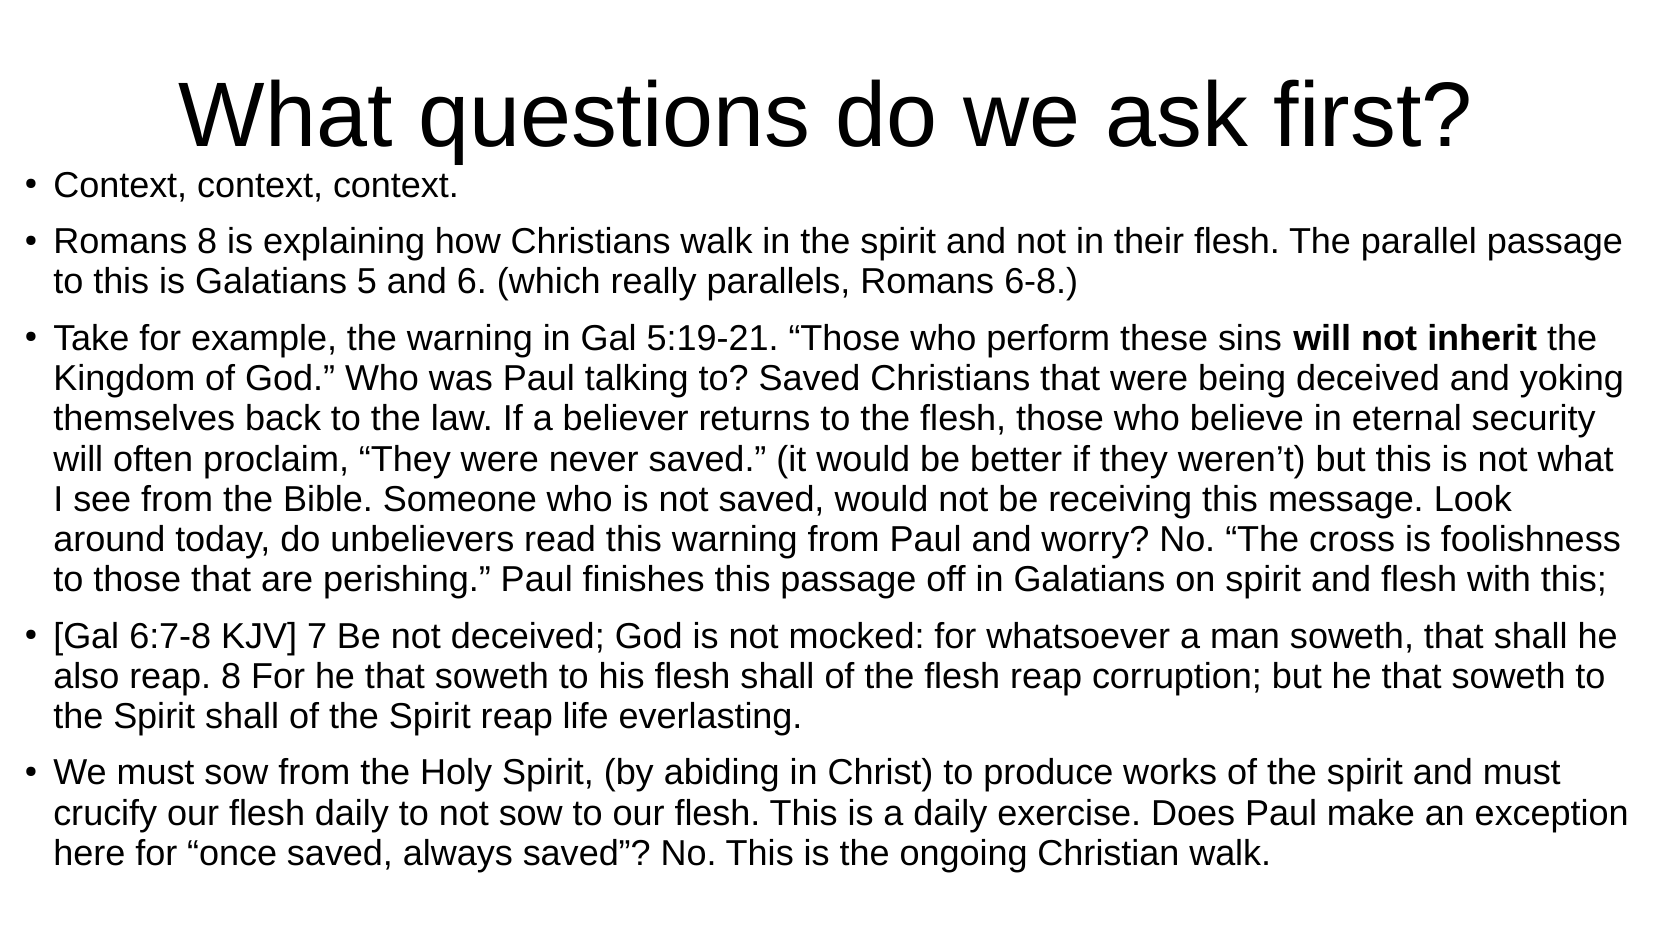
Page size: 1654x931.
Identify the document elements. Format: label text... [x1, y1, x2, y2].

list Context, context, context. Romans 8 is explaining how Christians walk in the spirit and not in their flesh. The parallel passage to this is Galatians 5 and 6. (which really parallels, Romans 6-8.) Take for example, the warning in Gal 5:19-21. “Those who perform these sins will not inherit the Kingdom of God.” Who was Paul talking to? Saved Christians that were being deceived and yoking themselves back to the law. If a believer returns to the flesh, those who believe in eternal security will often proclaim, “They were never saved.” (it would be better if they weren’t) but this is not what I see from the Bible. Someone who is not saved, would not be receiving this message. Look around today, do unbelievers read this warning from Paul and worry? No. “The cross is foolishness to those that are perishing.” Paul finishes this passage off in Galatians on spirit and flesh with this; [Gal 6:7-8 KJV] 7 Be not deceived; God is not mocked: for whatsoever a man soweth, that shall he also reap. 8 For he that soweth to his flesh shall of the flesh reap corruption; but he that soweth to the Spirit shall of the Spirit reap life everlasting. We must sow from the Holy Spirit, (by abiding in Christ) to produce works of the spirit and must crucify our flesh daily to not sow to our flesh. This is a daily exercise. Does Paul make an exception here for “once saved, always saved”? No. This is the ongoing Christian walk. [15, 165, 1636, 901]
title What questions do we ask first? [82, 37, 1571, 165]
